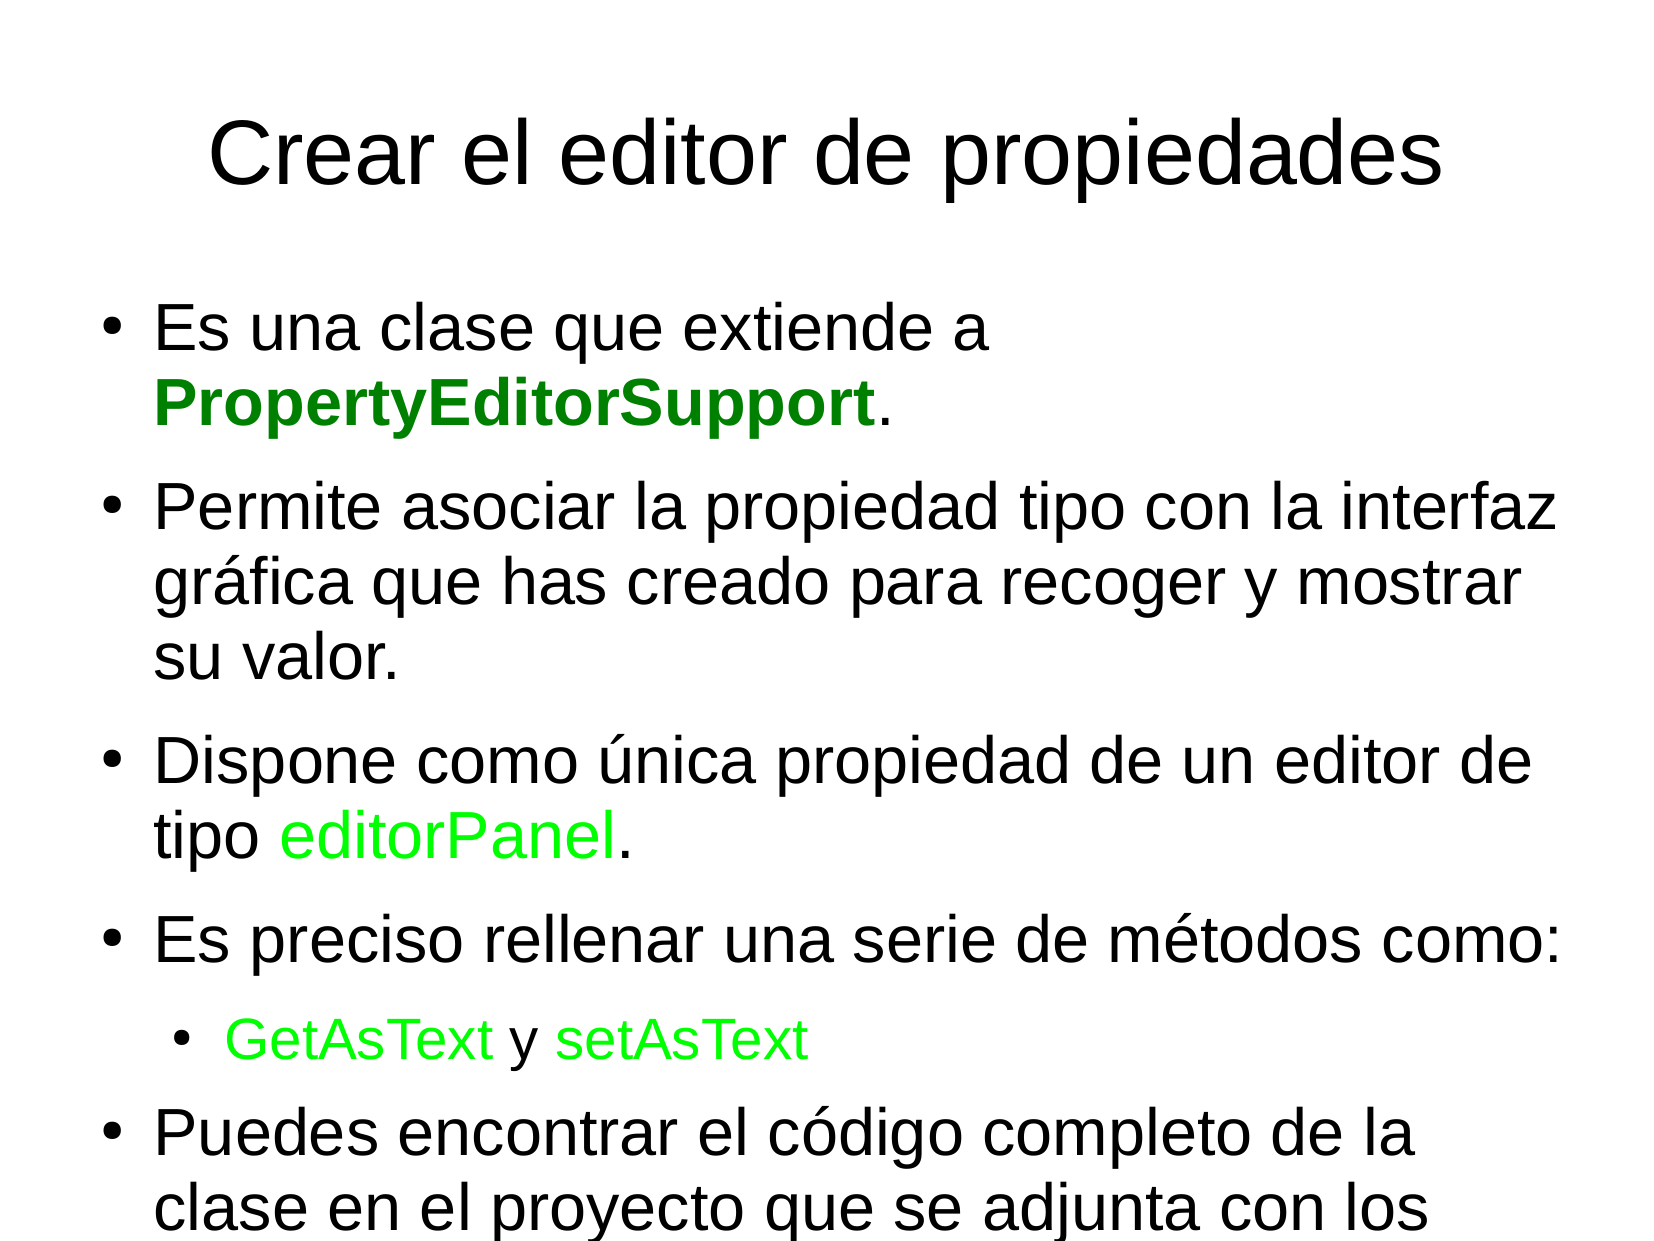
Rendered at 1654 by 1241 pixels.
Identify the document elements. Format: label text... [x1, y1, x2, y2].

title Crear el editor de propiedades [82, 49, 1571, 257]
list Es una clase que extiende a PropertyEditorSupport. Permite asociar la propiedad tipo con la interfaz gráfica que has creado para recoger y mostrar su valor. Dispone como única propiedad de un editor de tipo editorPanel. Es preciso rellenar una serie de métodos como: GetAsText y setAsText Puedes encontrar el código completo de la clase en el proyecto que se adjunta con los contenidos. [82, 290, 1571, 1109]
